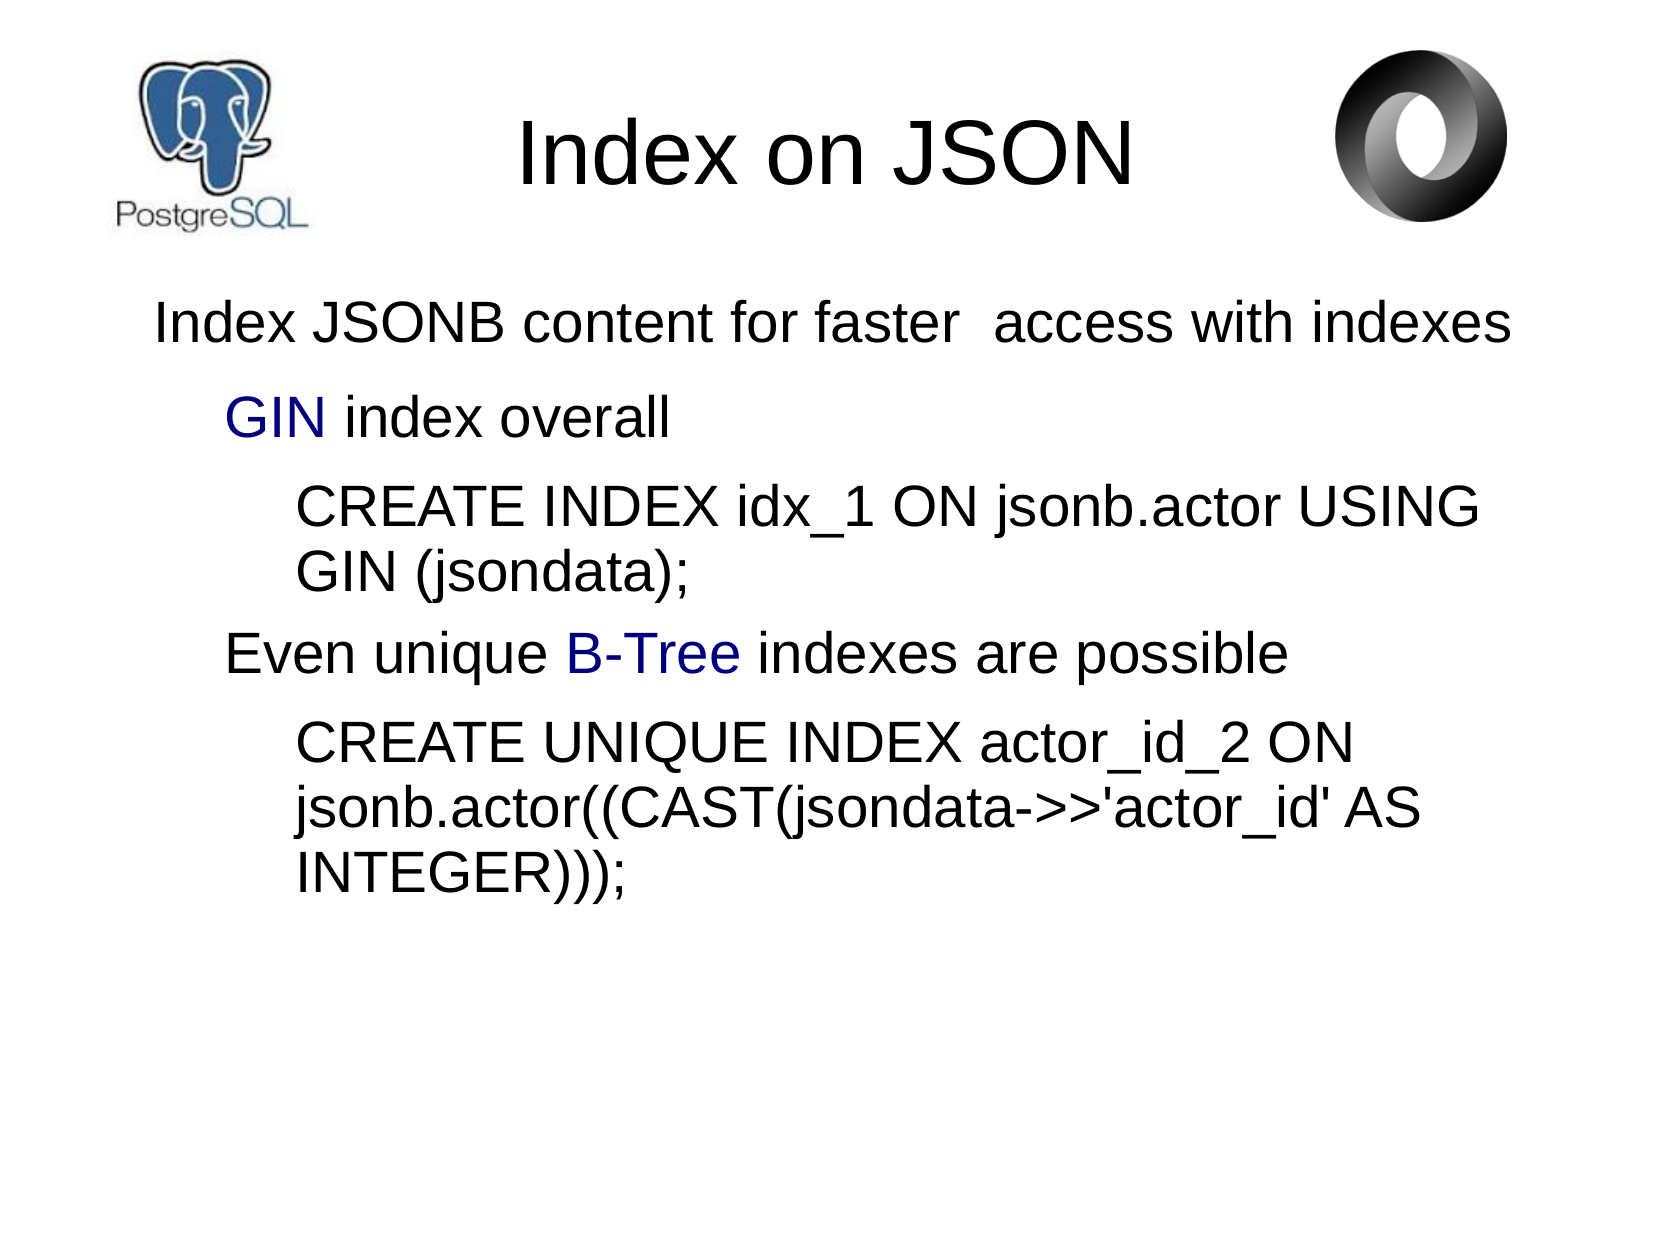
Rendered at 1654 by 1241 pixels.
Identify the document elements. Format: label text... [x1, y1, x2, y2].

list Index JSONB content for faster access with indexes GIN index overall CREATE INDEX idx_1 ON jsonb.actor USING GIN (jsondata); Even unique B-Tree indexes are possible CREATE UNIQUE INDEX actor_id_2 ON jsonb.actor((CAST(jsondata->>'actor_id' AS INTEGER))); [82, 290, 1538, 1010]
title Index on JSON [82, 49, 1571, 257]
picture [58, 50, 356, 237]
picture [1335, 50, 1507, 222]
